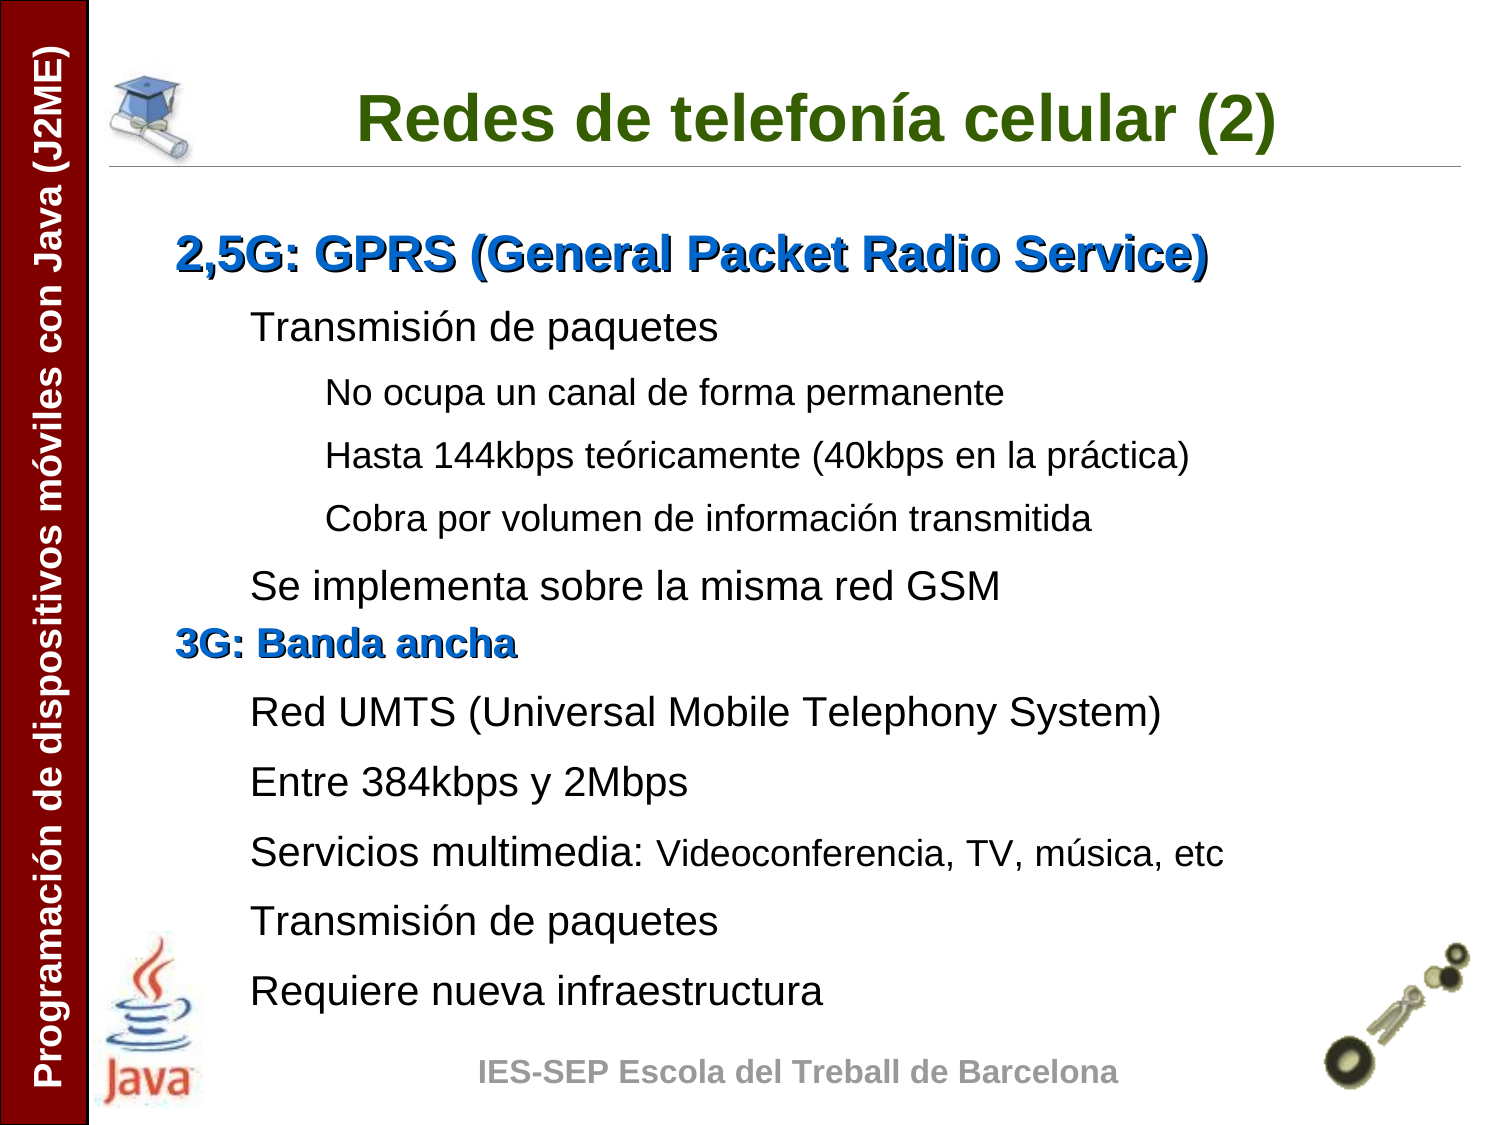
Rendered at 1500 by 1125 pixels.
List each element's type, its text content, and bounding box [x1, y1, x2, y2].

title Redes de telefonía celular (2) [211, 81, 1424, 157]
list 2,5G: GPRS (General Packet Radio Service) Transmisión de paquetes No ocupa un canal de forma permanente Hasta 144kbps teóricamente (40kbps en la práctica) Cobra por volumen de información transmitida Se implementa sobre la misma red GSM 3G: Banda ancha Red UMTS (Universal Mobile Telephony System) Entre 384kbps y 2Mbps Servicios multimedia: Videoconferencia, TV, música, etc Transmisión de paquetes Requiere nueva infraestructura [174, 224, 1451, 1015]
picture [1322, 939, 1471, 1094]
picture [93, 61, 206, 174]
picture [93, 931, 204, 1109]
